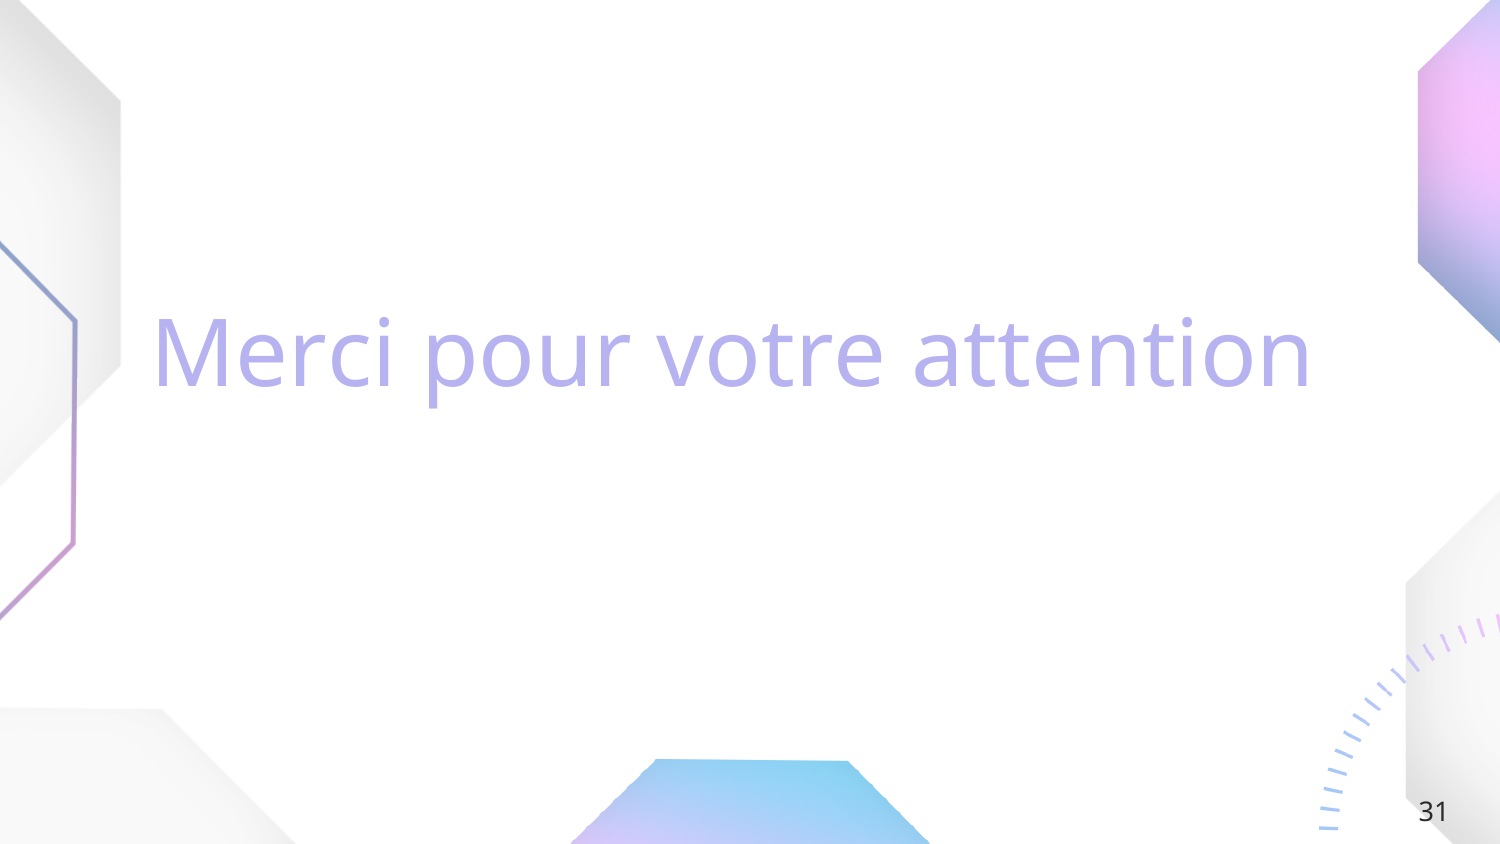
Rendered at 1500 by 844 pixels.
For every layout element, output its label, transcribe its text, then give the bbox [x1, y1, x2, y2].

title Merci pour votre attention [135, 278, 1400, 844]
slide_number 33 [1403, 779, 1494, 844]
